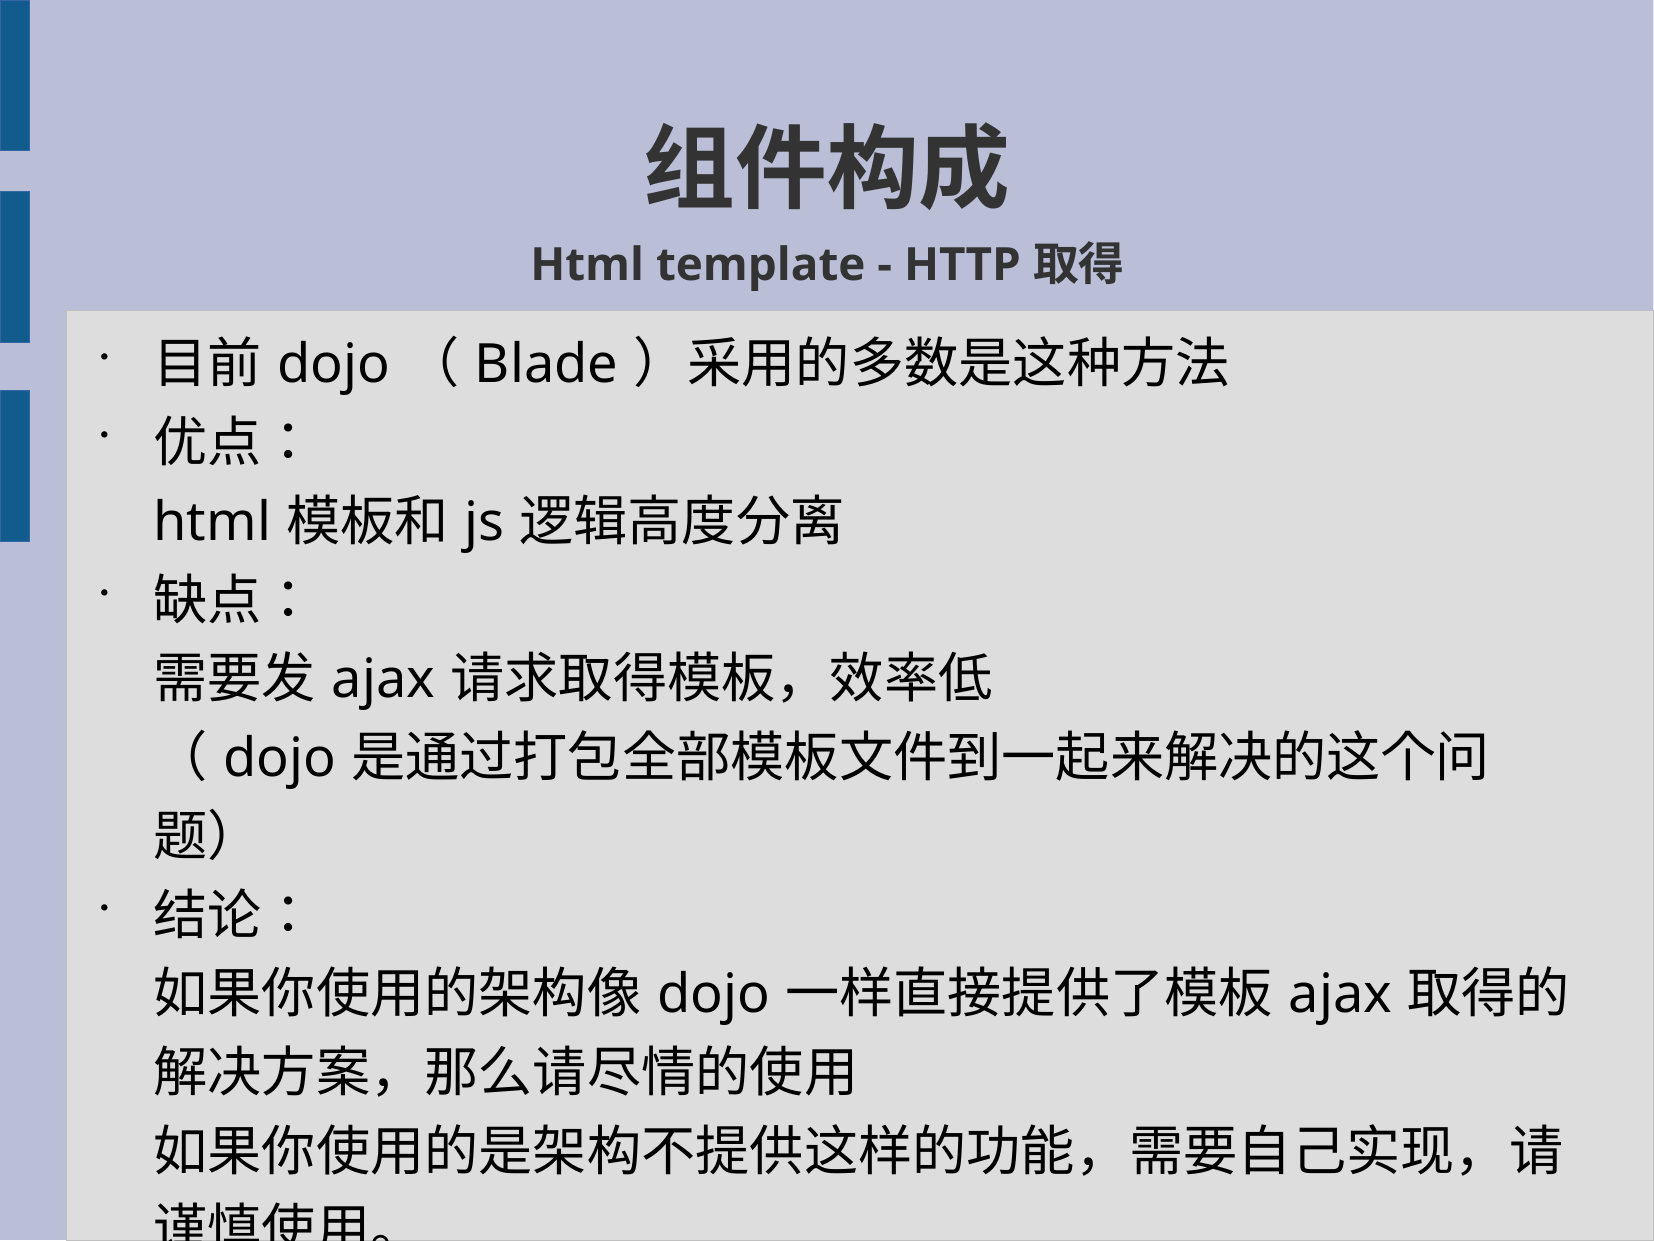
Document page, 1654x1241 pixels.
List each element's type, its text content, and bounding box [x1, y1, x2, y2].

list 目前dojo（Blade）采用的多数是这种方法 优点： html模板和js逻辑高度分离 缺点： 需要发ajax请求取得模板，效率低 （dojo是通过打包全部模板文件到一起来解决的这个问题） 结论： 如果你使用的架构像dojo一样直接提供了模板ajax取得的解决方案，那么请尽情的使用 如果你使用的是架构不提供这样的功能，需要自己实现，请谨慎使用。 [82, 319, 1571, 1241]
title 组件构成 Html template - HTTP取得 [121, 91, 1534, 299]
